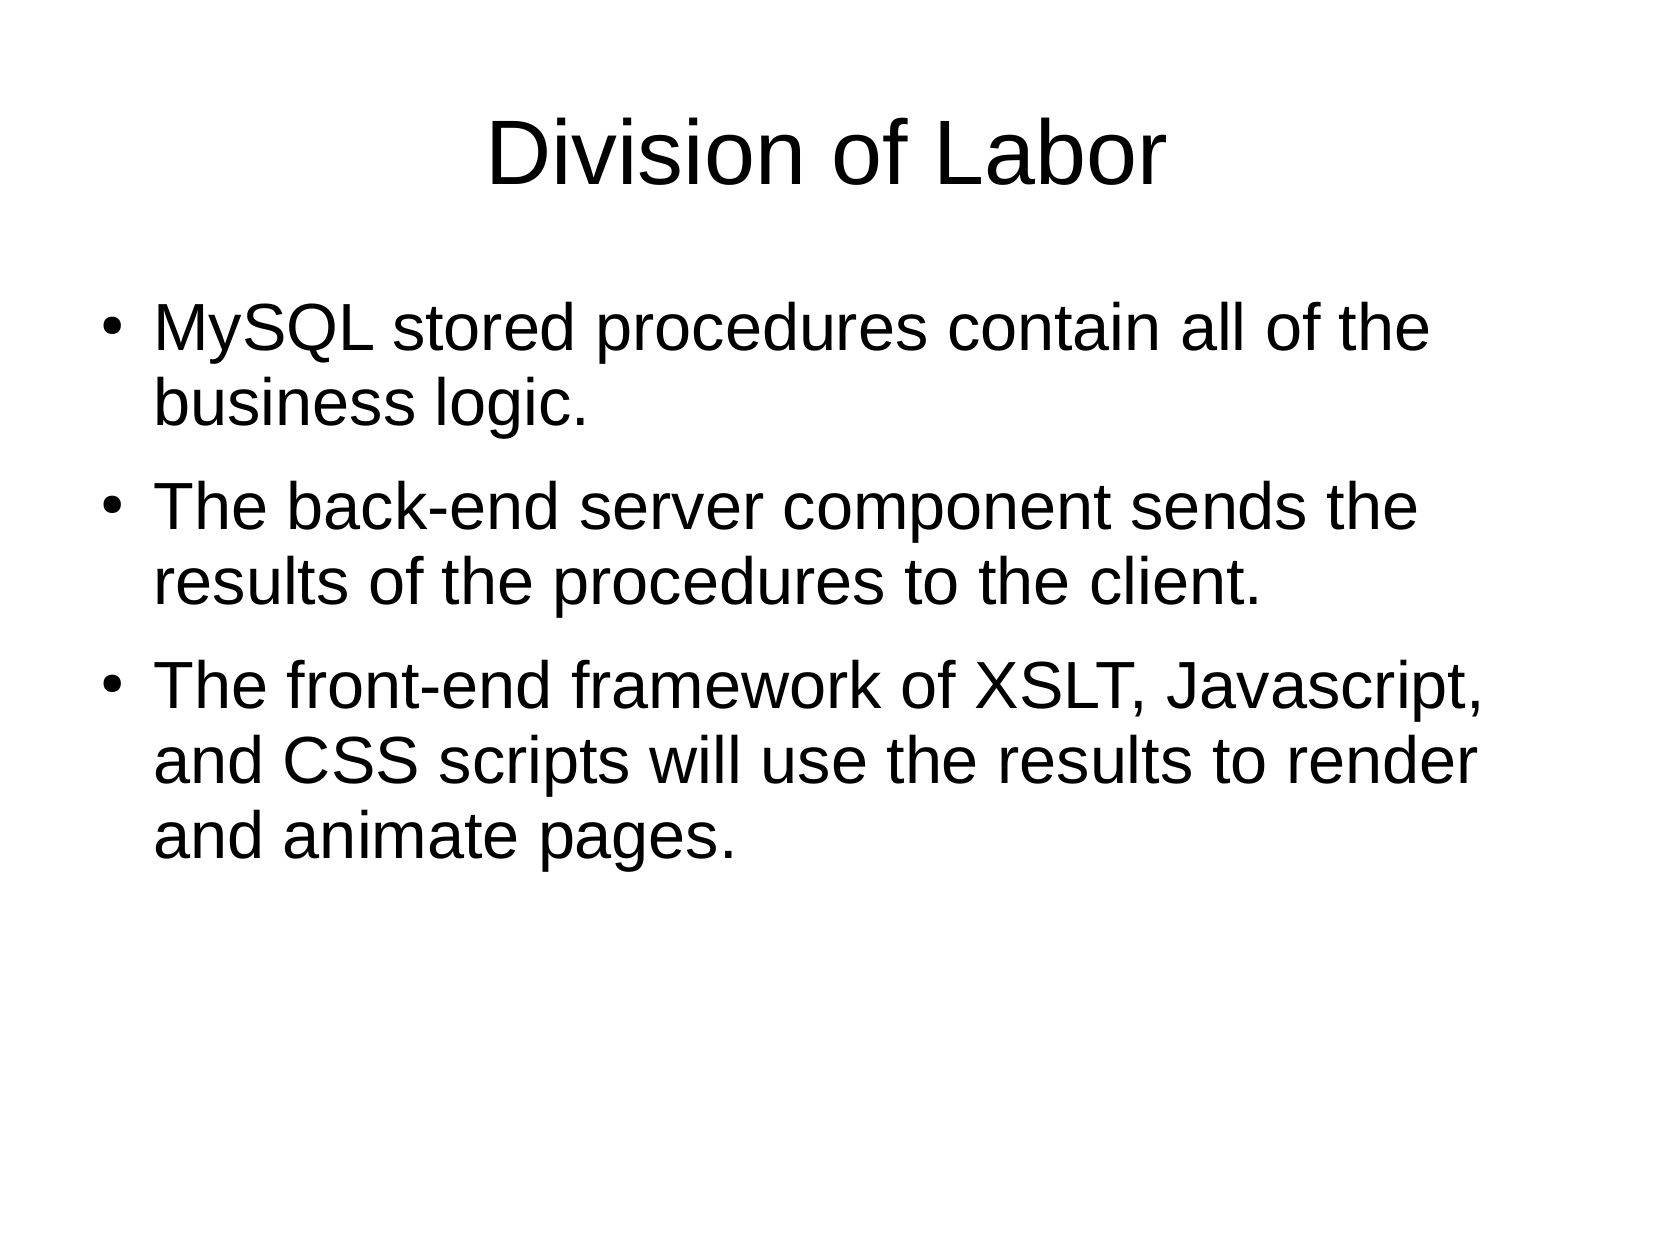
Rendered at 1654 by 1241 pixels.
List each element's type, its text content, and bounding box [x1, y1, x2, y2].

list MySQL stored procedures contain all of the business logic. The back-end server component sends the results of the procedures to the client. The front-end framework of XSLT, Javascript, and CSS scripts will use the results to render and animate pages. [82, 290, 1571, 1010]
title Division of Labor [82, 49, 1571, 257]
